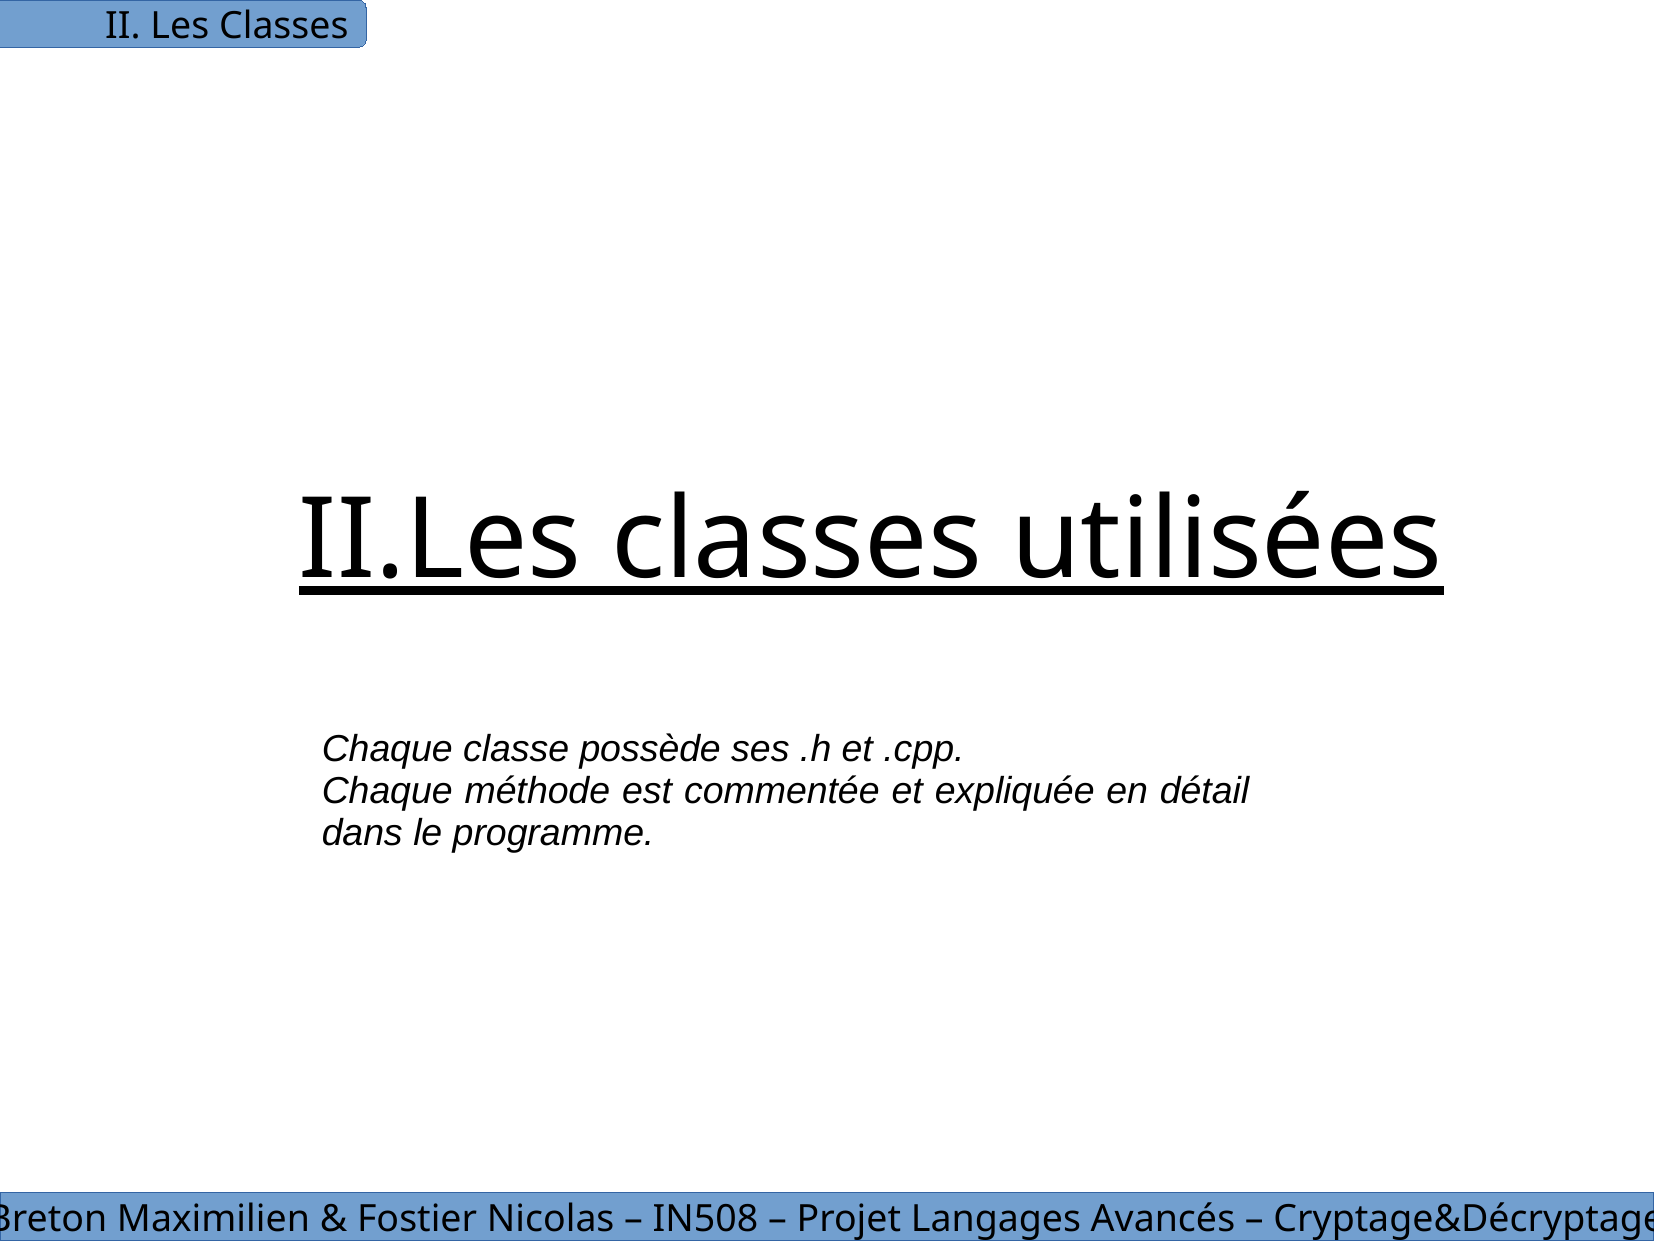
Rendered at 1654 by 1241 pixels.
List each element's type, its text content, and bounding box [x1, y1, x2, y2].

text_box Chaque classe possède ses .h et .cpp. Chaque méthode est commentée et expliquée en détail dans le programme. [307, 720, 1335, 934]
text_box Breton Maximilien & Fostier Nicolas – IN508 – Projet Langages Avancés – Cryptage&Décryptage [0, 1192, 1654, 1241]
text_box II.Les classes utilisées [284, 450, 1359, 603]
text_box II. Les Classes [0, 0, 367, 48]
